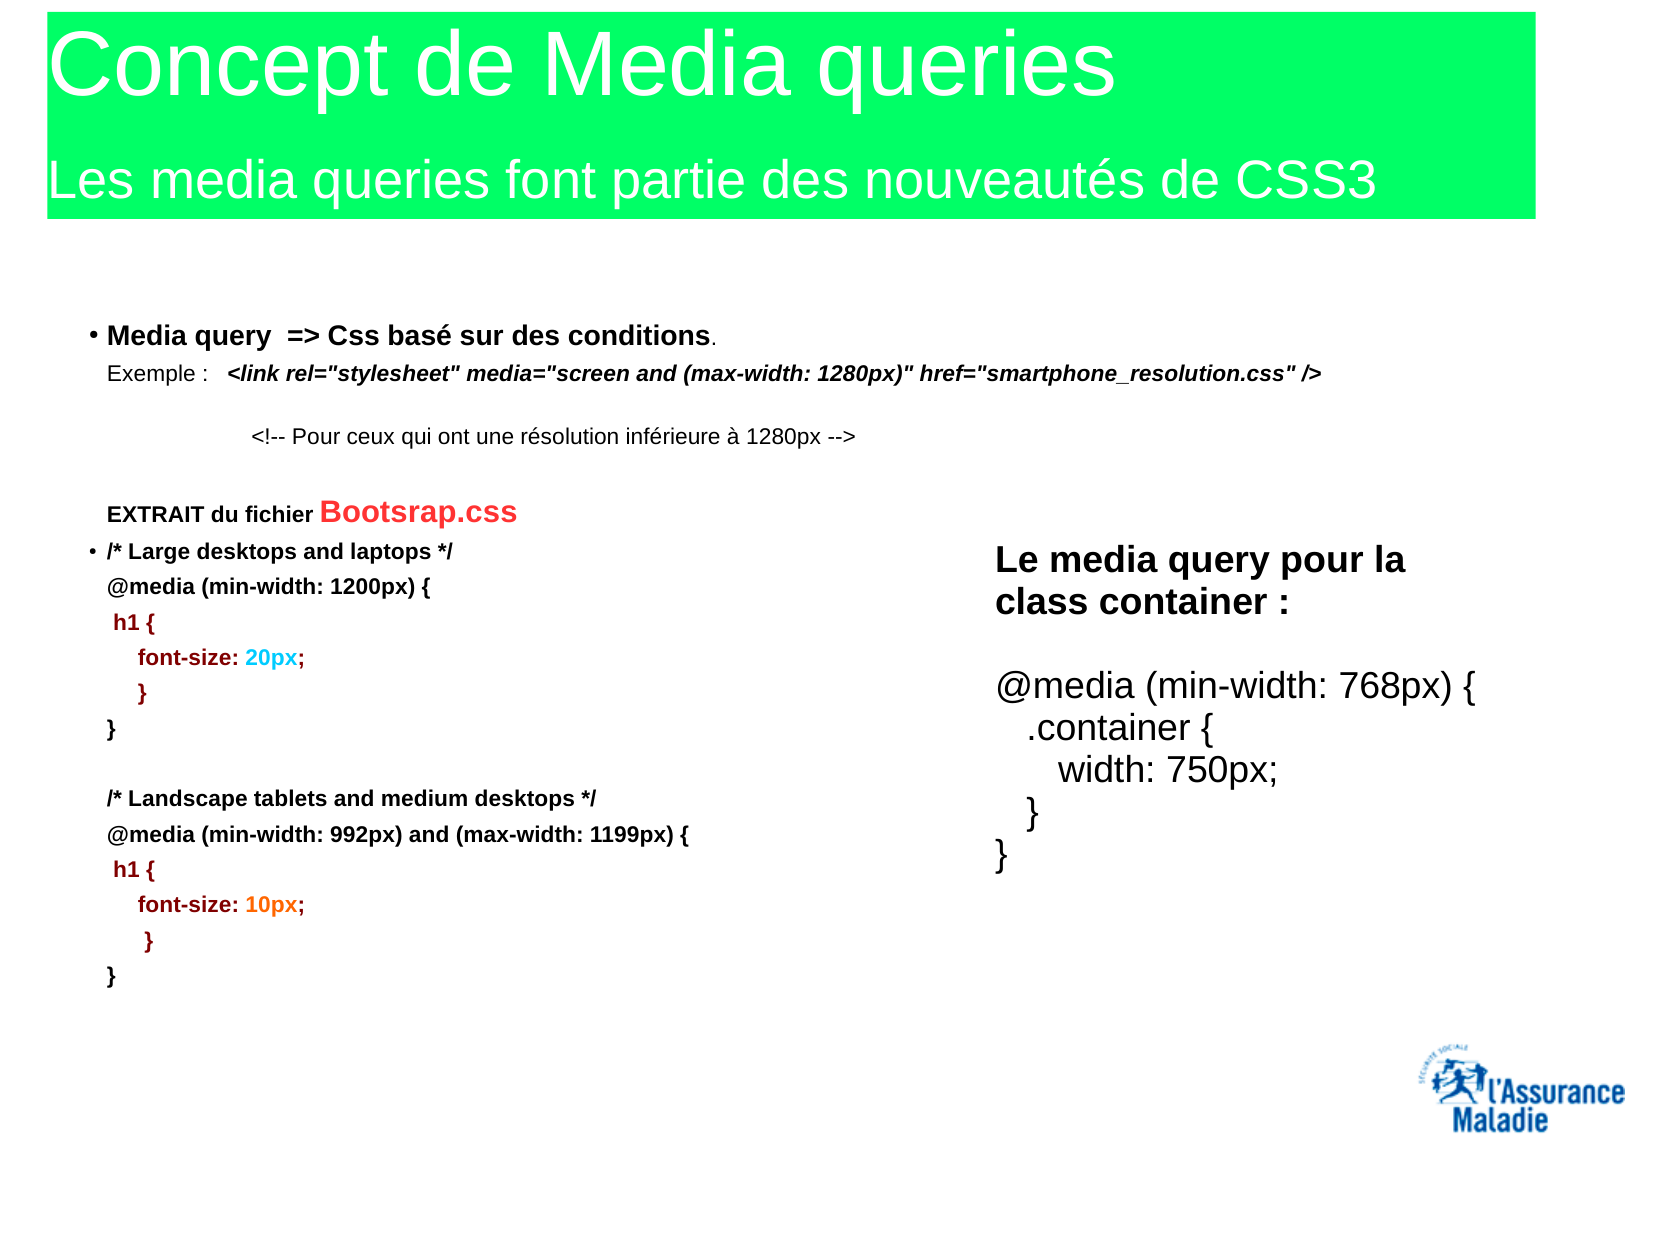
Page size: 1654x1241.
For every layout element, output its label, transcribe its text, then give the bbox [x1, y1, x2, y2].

picture [1397, 1040, 1625, 1134]
title Concept de Media queries Les media queries font partie des nouveautés de CSS3 [47, 11, 1536, 219]
list Media query => Css basé sur des conditions. Exemple : <link rel="stylesheet" media="screen and (max-width: 1280px)" href="smartphone_resolution.css" /> <!-- Pour ceux qui ont une résolution inférieure à 1280px --> EXTRAIT du fichier Bootsrap.css /* Large desktops and laptops */ @media (min-width: 1200px) { h1 { font-size: 20px; } } /* Landscape tablets and medium desktops */ @media (min-width: 992px) and (max-width: 1199px) { h1 { font-size: 10px; } } [82, 284, 1571, 1004]
text_box Le media query pour la class container : @media (min-width: 768px) { .container { width: 750px; } } [980, 531, 1524, 945]
